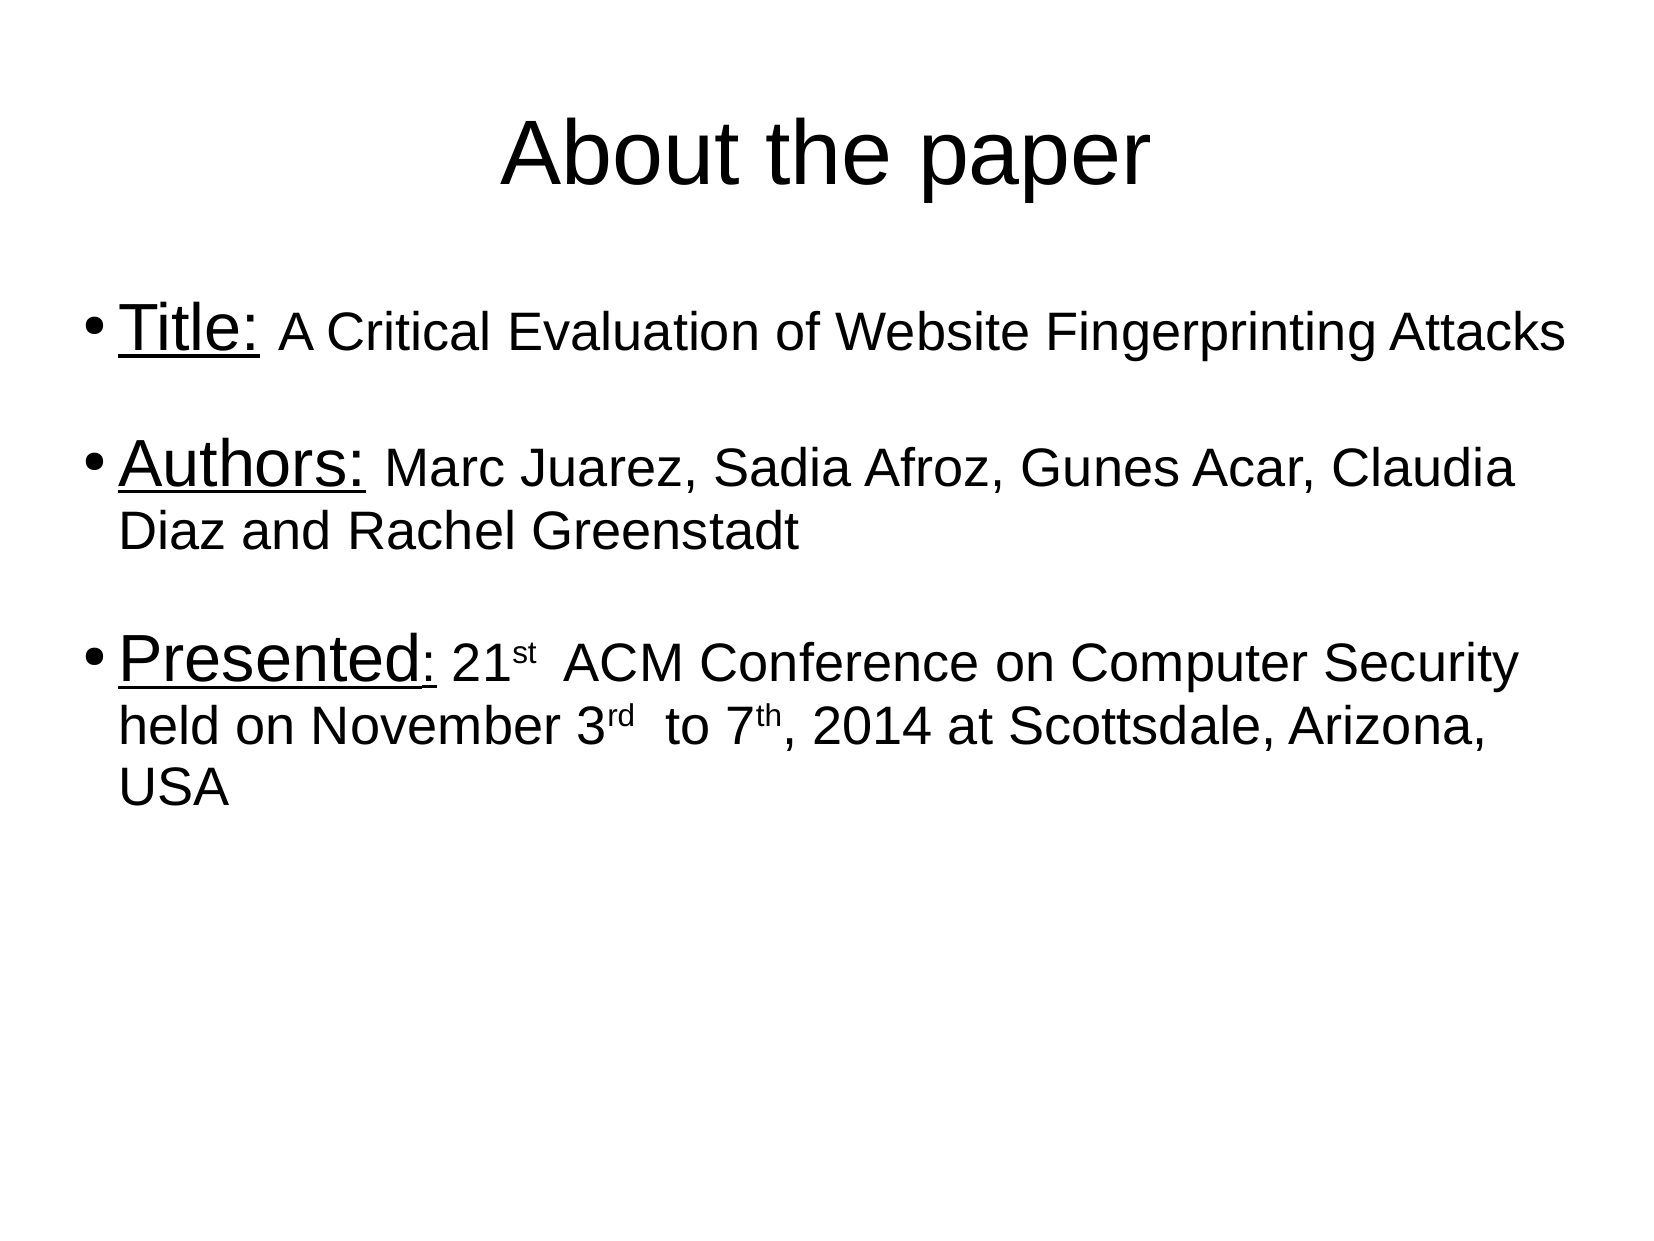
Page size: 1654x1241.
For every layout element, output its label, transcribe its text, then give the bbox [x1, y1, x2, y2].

subtitle Title: A Critical Evaluation of Website Fingerprinting Attacks Authors: Marc Juarez, Sadia Afroz, Gunes Acar, Claudia Diaz and Rachel Greenstadt Presented: 21st ACM Conference on Computer Security held on November 3rd to 7th, 2014 at Scottsdale, Arizona, USA [82, 290, 1571, 1010]
title About the paper [82, 49, 1571, 257]
